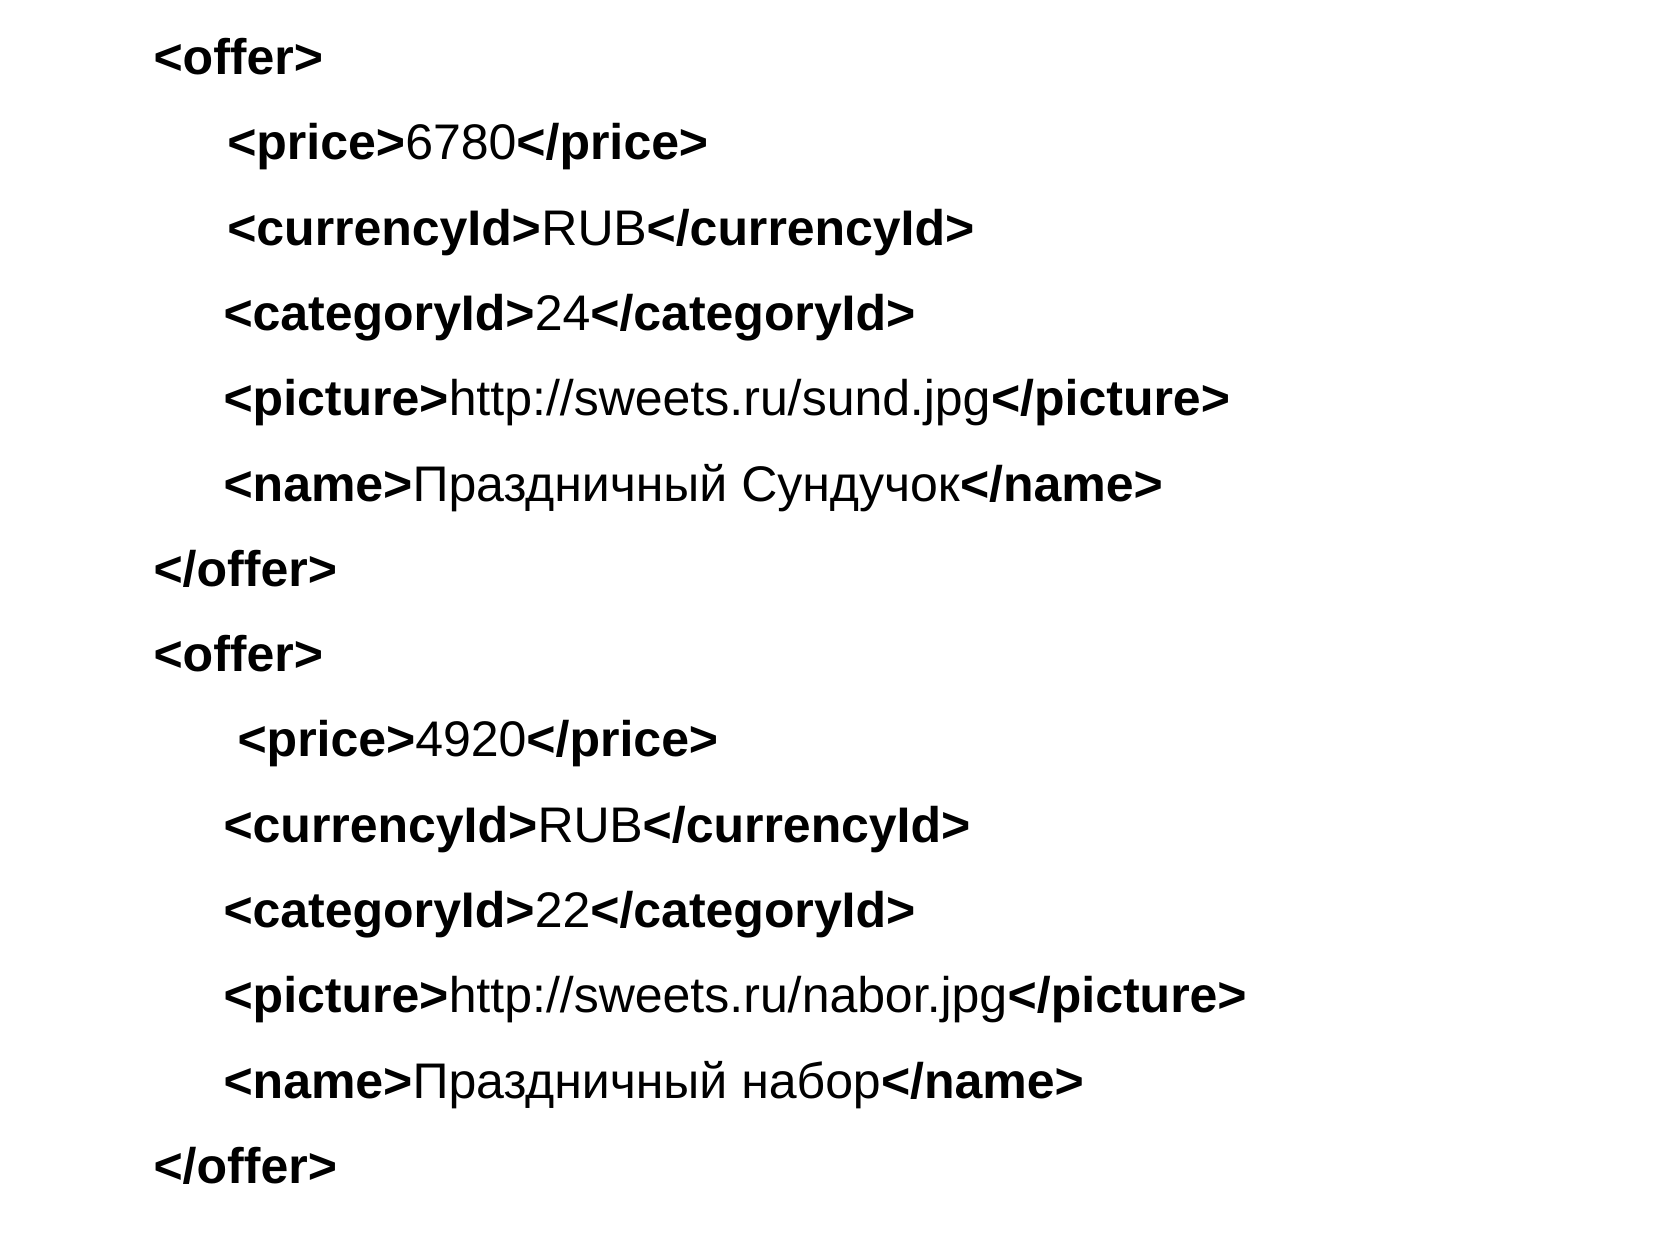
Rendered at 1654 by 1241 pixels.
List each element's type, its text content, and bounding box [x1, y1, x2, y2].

list <offer> <price>6780</price> <currencyId>RUB</currencyId> <categoryId>24</categoryId> <picture>http://sweets.ru/sund.jpg</picture> <name>Праздничный Сундучок</name> </offer> <offer> <price>4920</price> <currencyId>RUB</currencyId> <categoryId>22</categoryId> <picture>http://sweets.ru/nabor.jpg</picture> <name>Праздничный набор</name> </offer> [82, 29, 1571, 1214]
